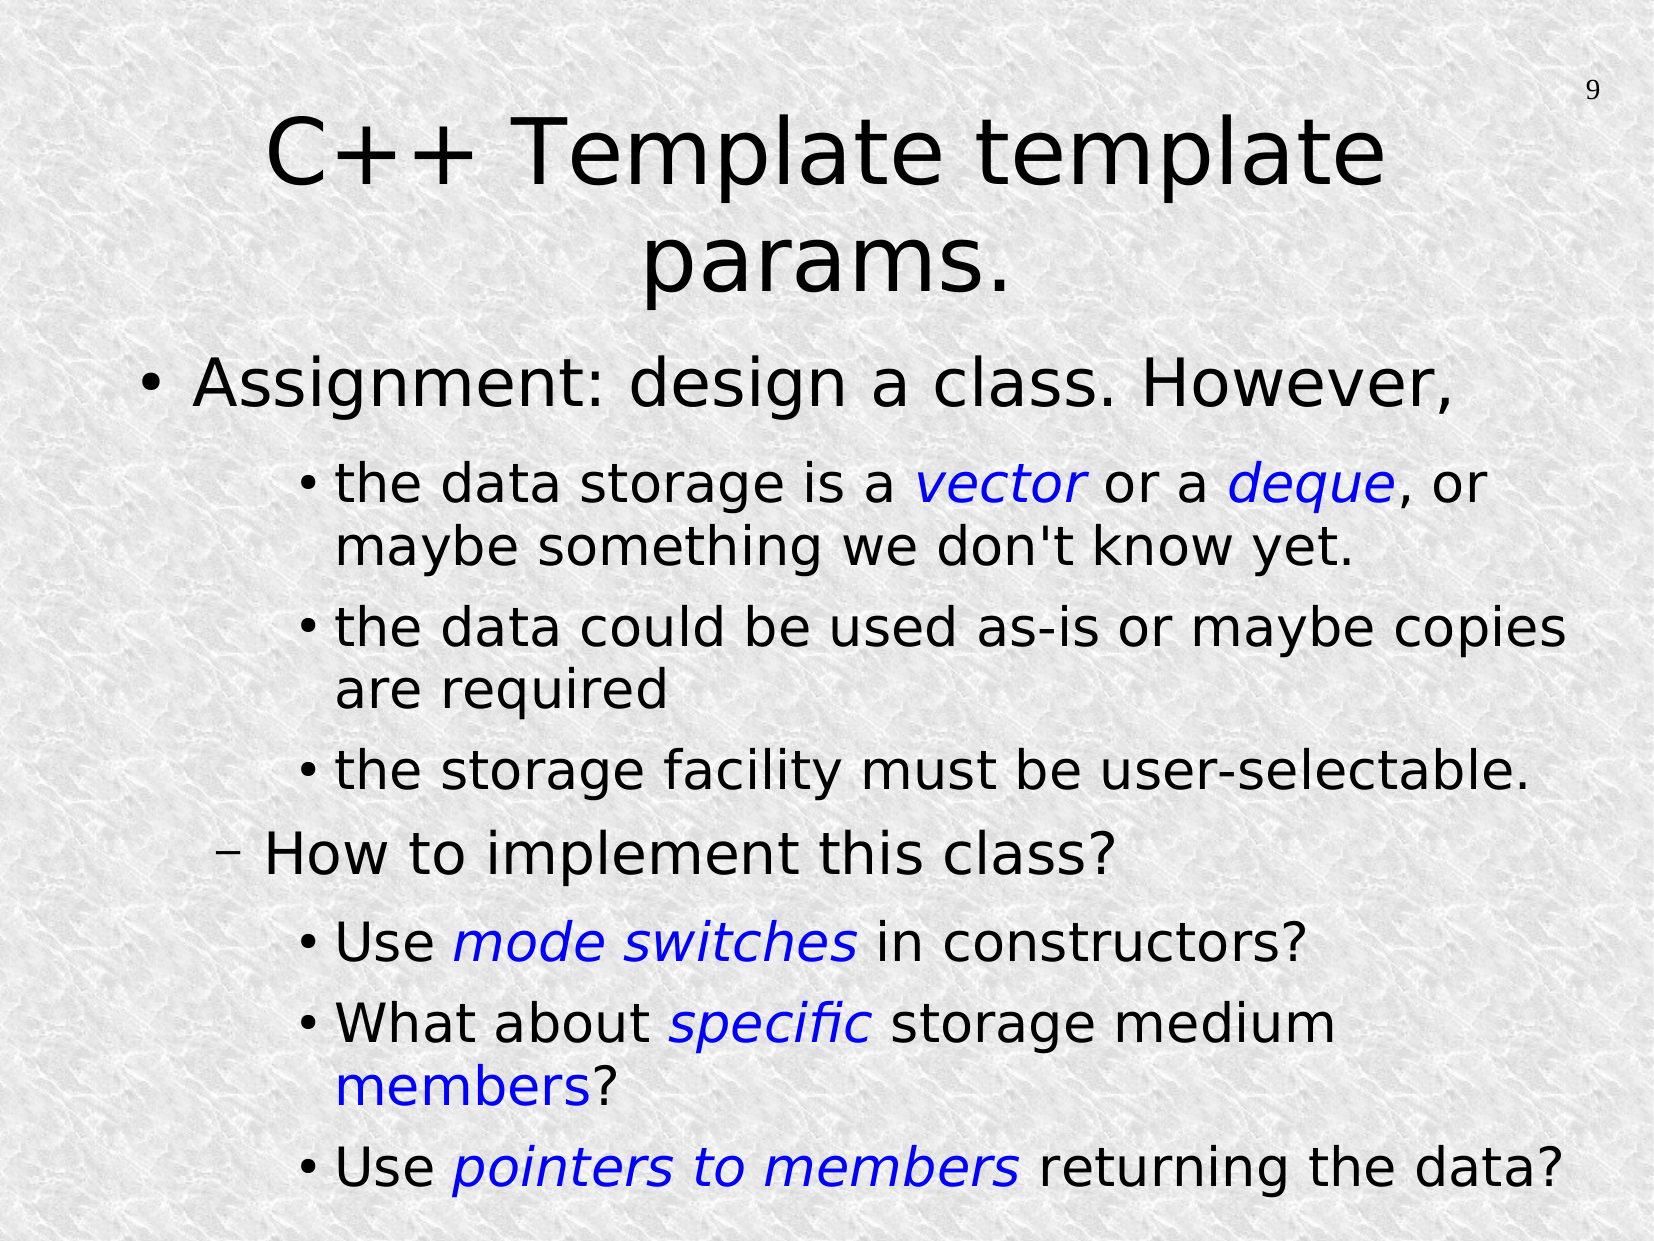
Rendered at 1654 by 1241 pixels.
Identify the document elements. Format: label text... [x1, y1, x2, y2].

picture [0, 0, 1654, 1241]
list Assignment: design a class. However, the data storage is a vector or a deque, or maybe something we don't know yet. the data could be used as-is or maybe copies are required the storage facility must be user-selectable. How to implement this class? Use mode switches in constructors? What about specific storage medium members? Use pointers to members returning the data? [121, 344, 1588, 1241]
title C++ Template template params. [121, 99, 1534, 314]
